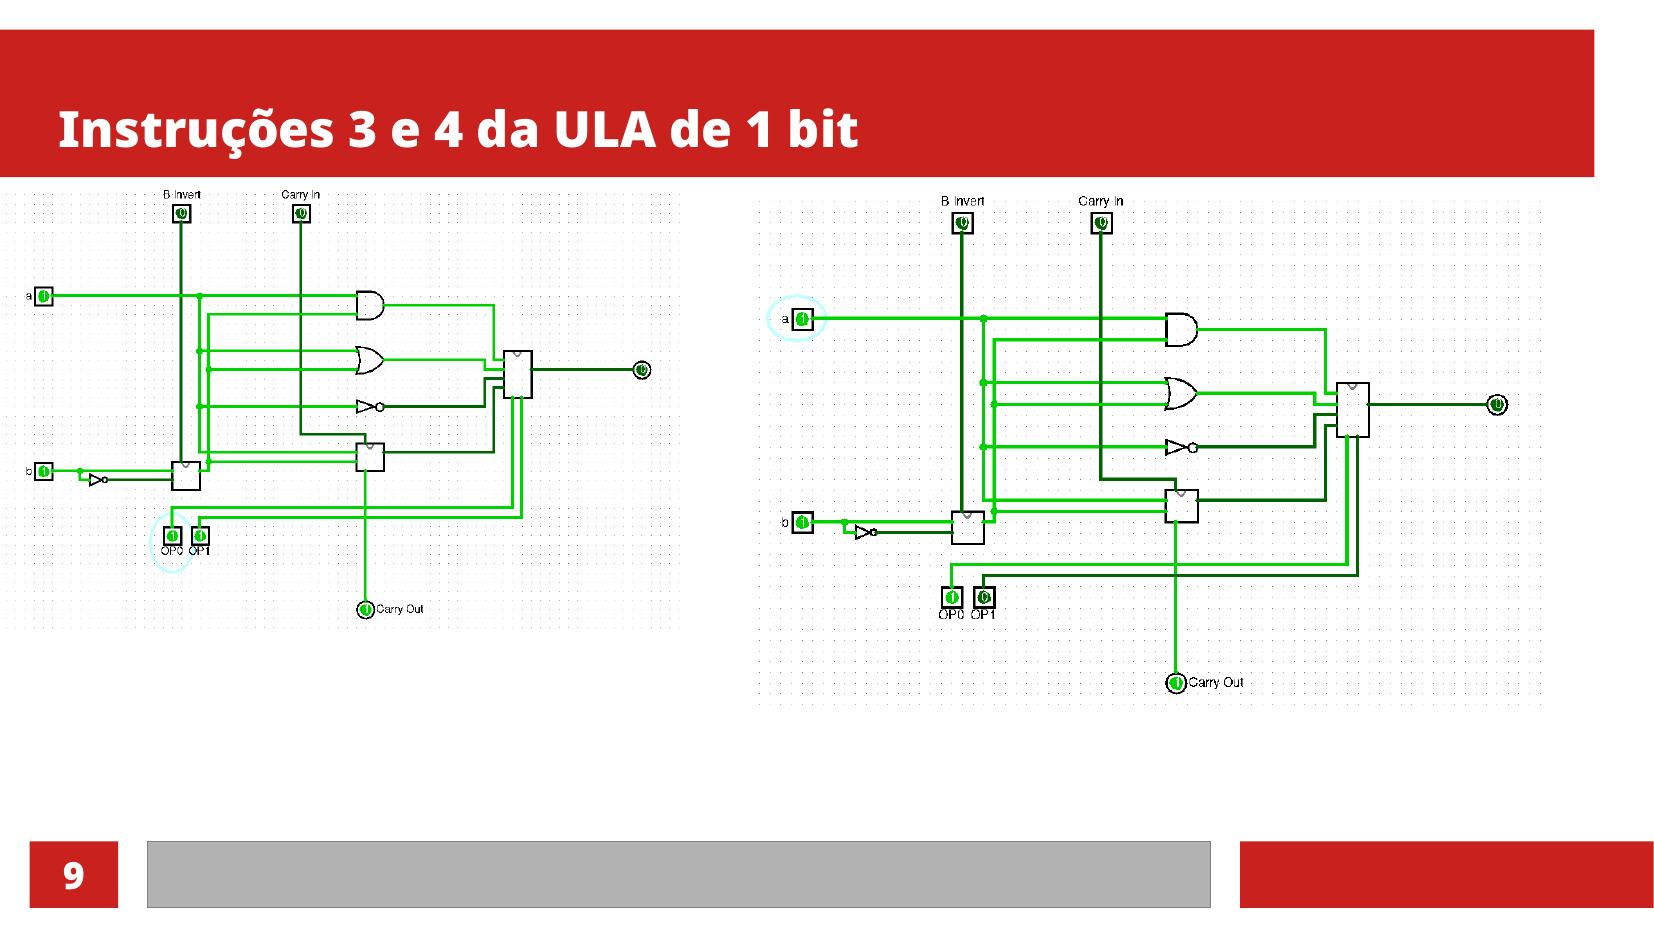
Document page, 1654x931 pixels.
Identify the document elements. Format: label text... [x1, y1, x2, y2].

picture [750, 193, 1546, 713]
title Instruções 3 e 4 da ULA de 1 bit [59, 44, 1595, 163]
picture [0, 187, 684, 632]
